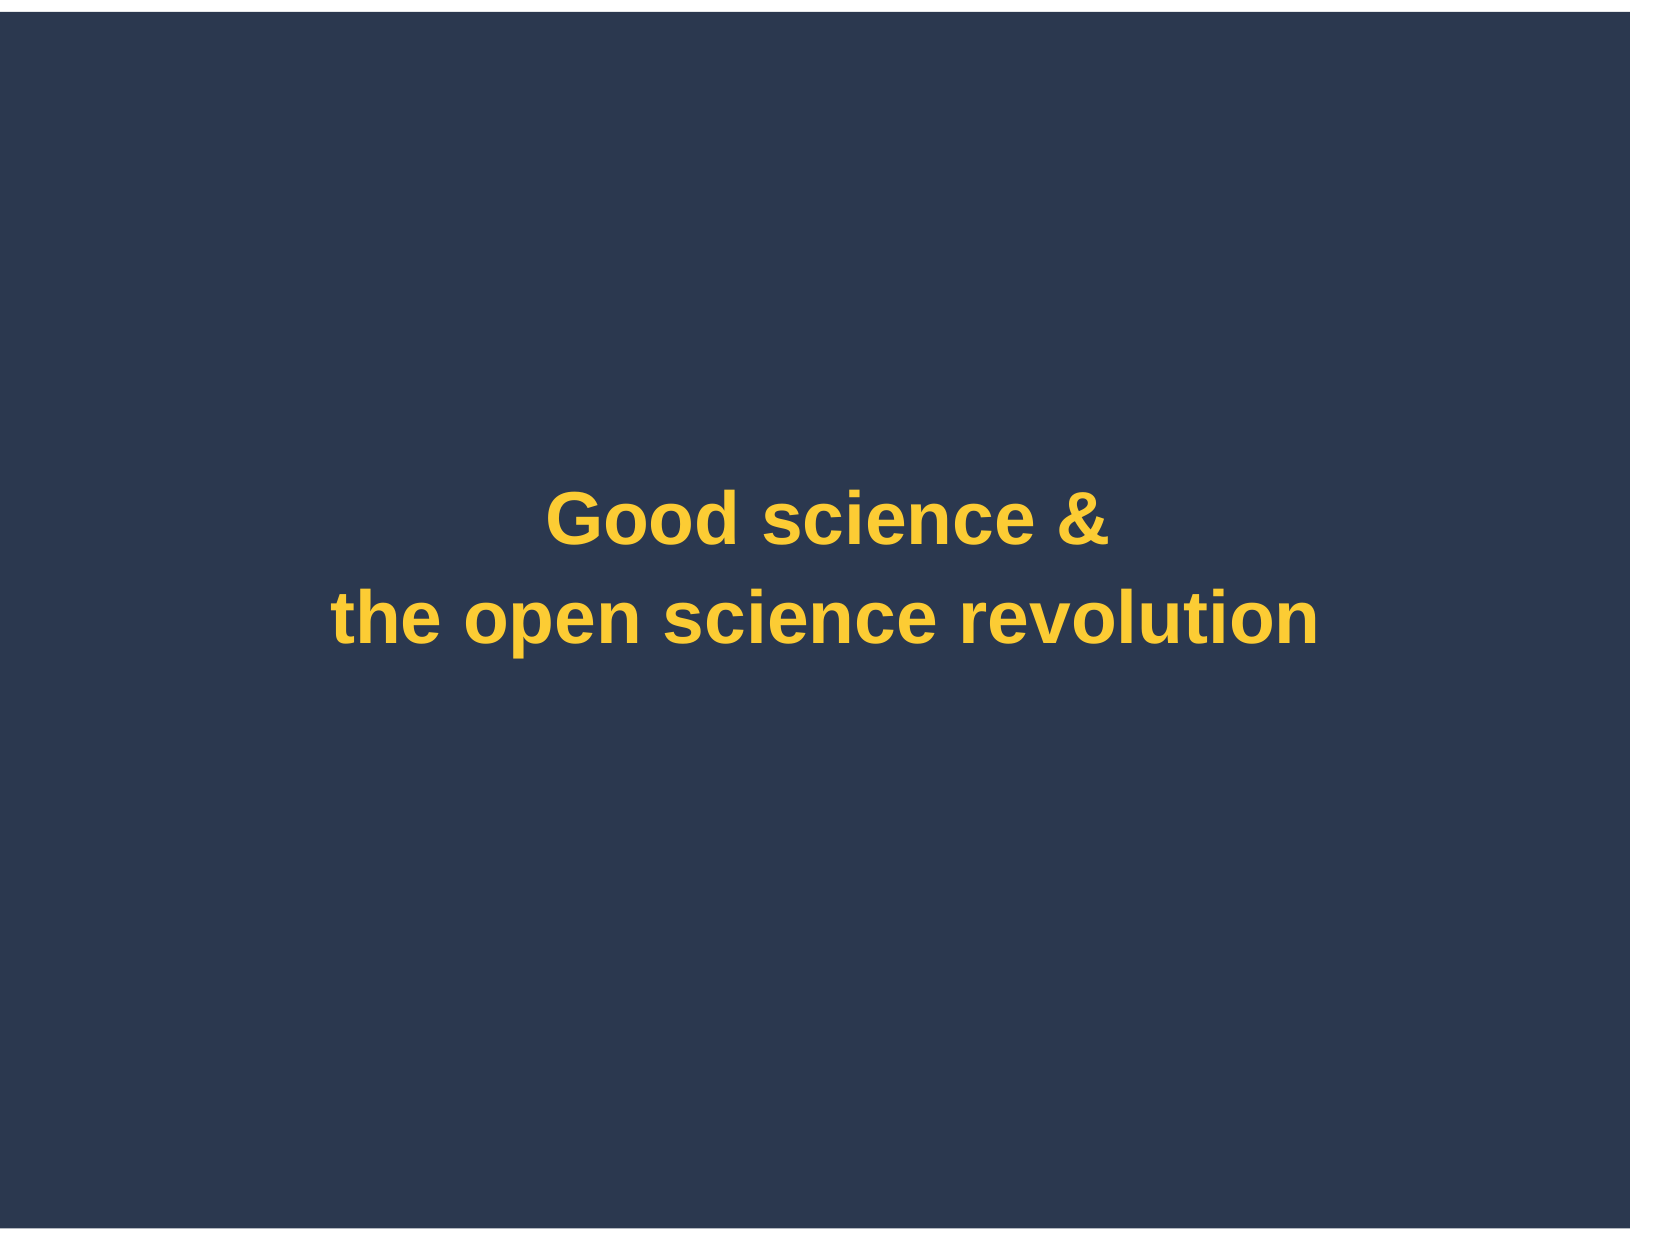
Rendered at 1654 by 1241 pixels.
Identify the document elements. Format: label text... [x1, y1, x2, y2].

title Good science & the open science revolution [94, 466, 1583, 674]
subtitle [0, 11, 1630, 1229]
